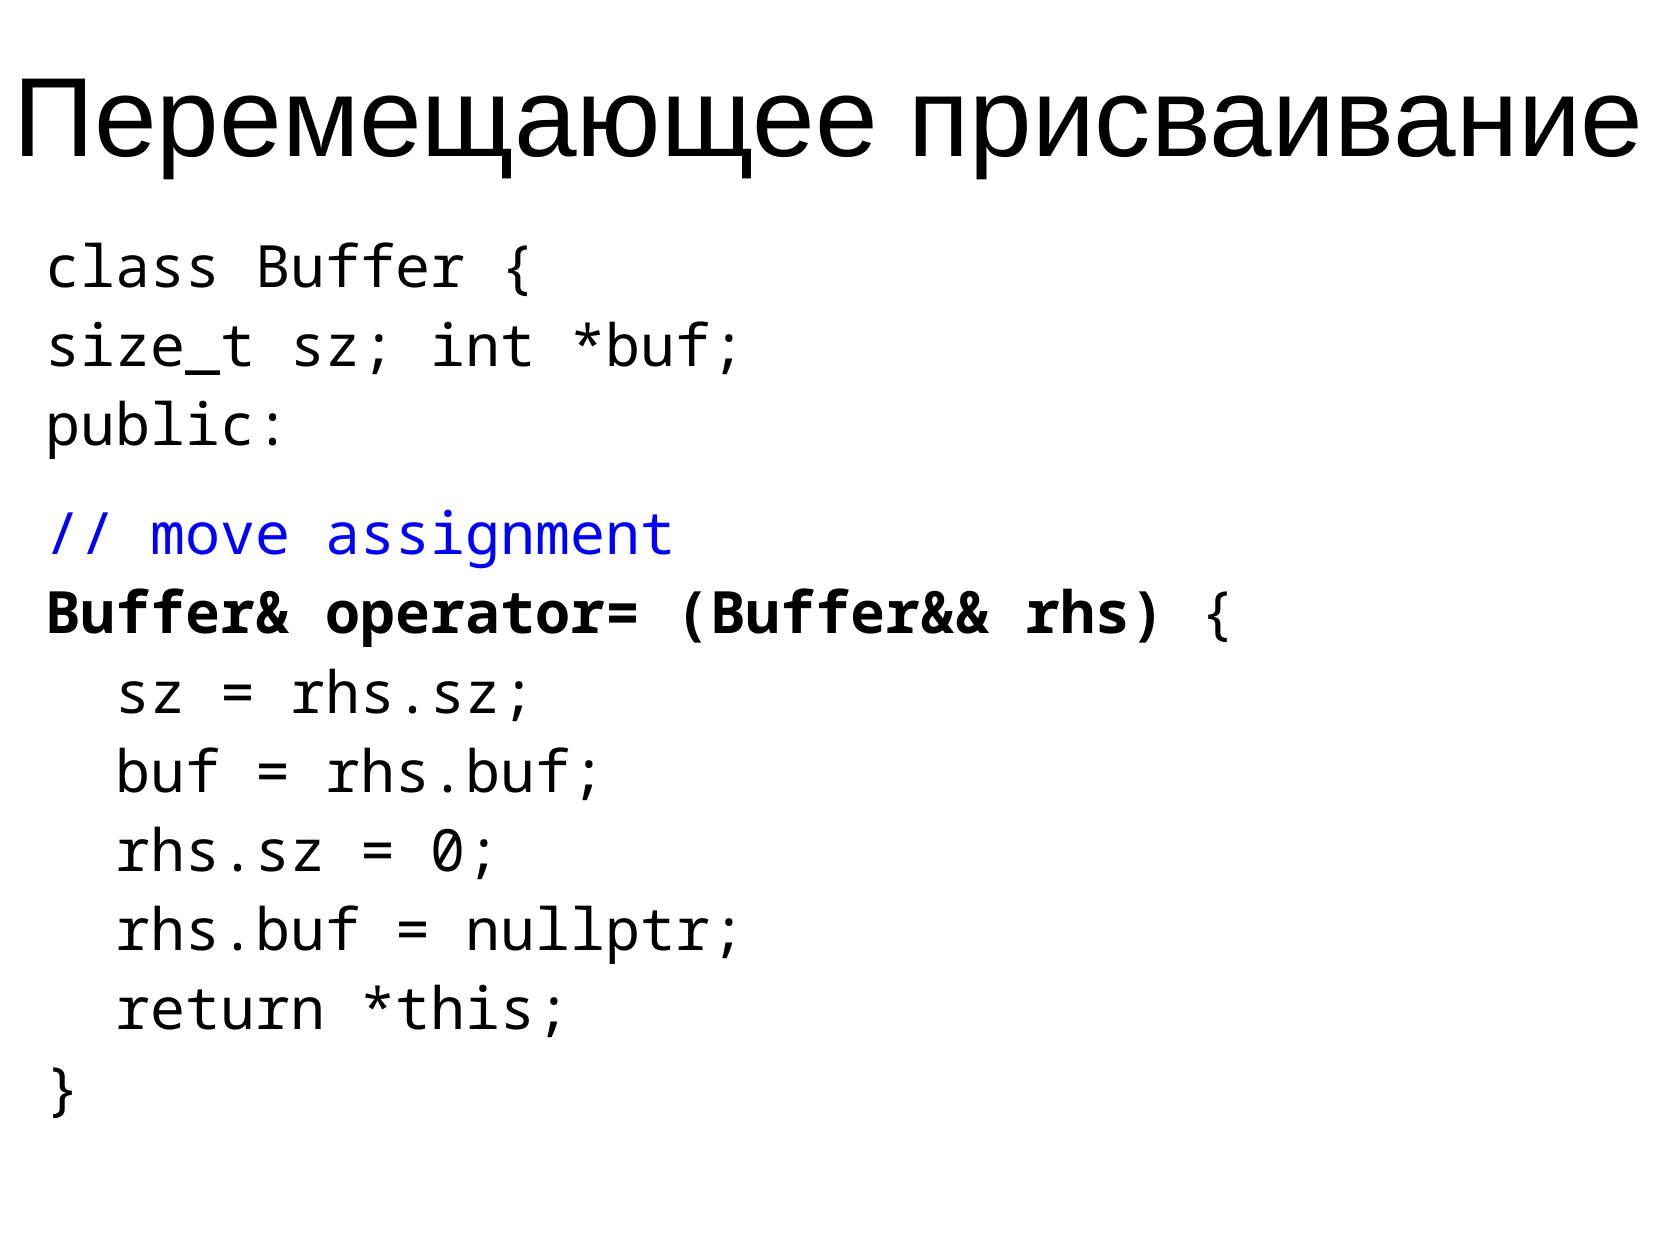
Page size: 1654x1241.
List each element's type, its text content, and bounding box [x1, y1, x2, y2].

list class Buffer { size_t sz; int *buf; public: // move assignment Buffer& operator= (Buffer&& rhs) { sz = rhs.sz; buf = rhs.buf; rhs.sz = 0; rhs.buf = nullptr; return *this; } [45, 225, 1583, 1186]
title Перемещающее присваивание [3, 13, 1654, 222]
